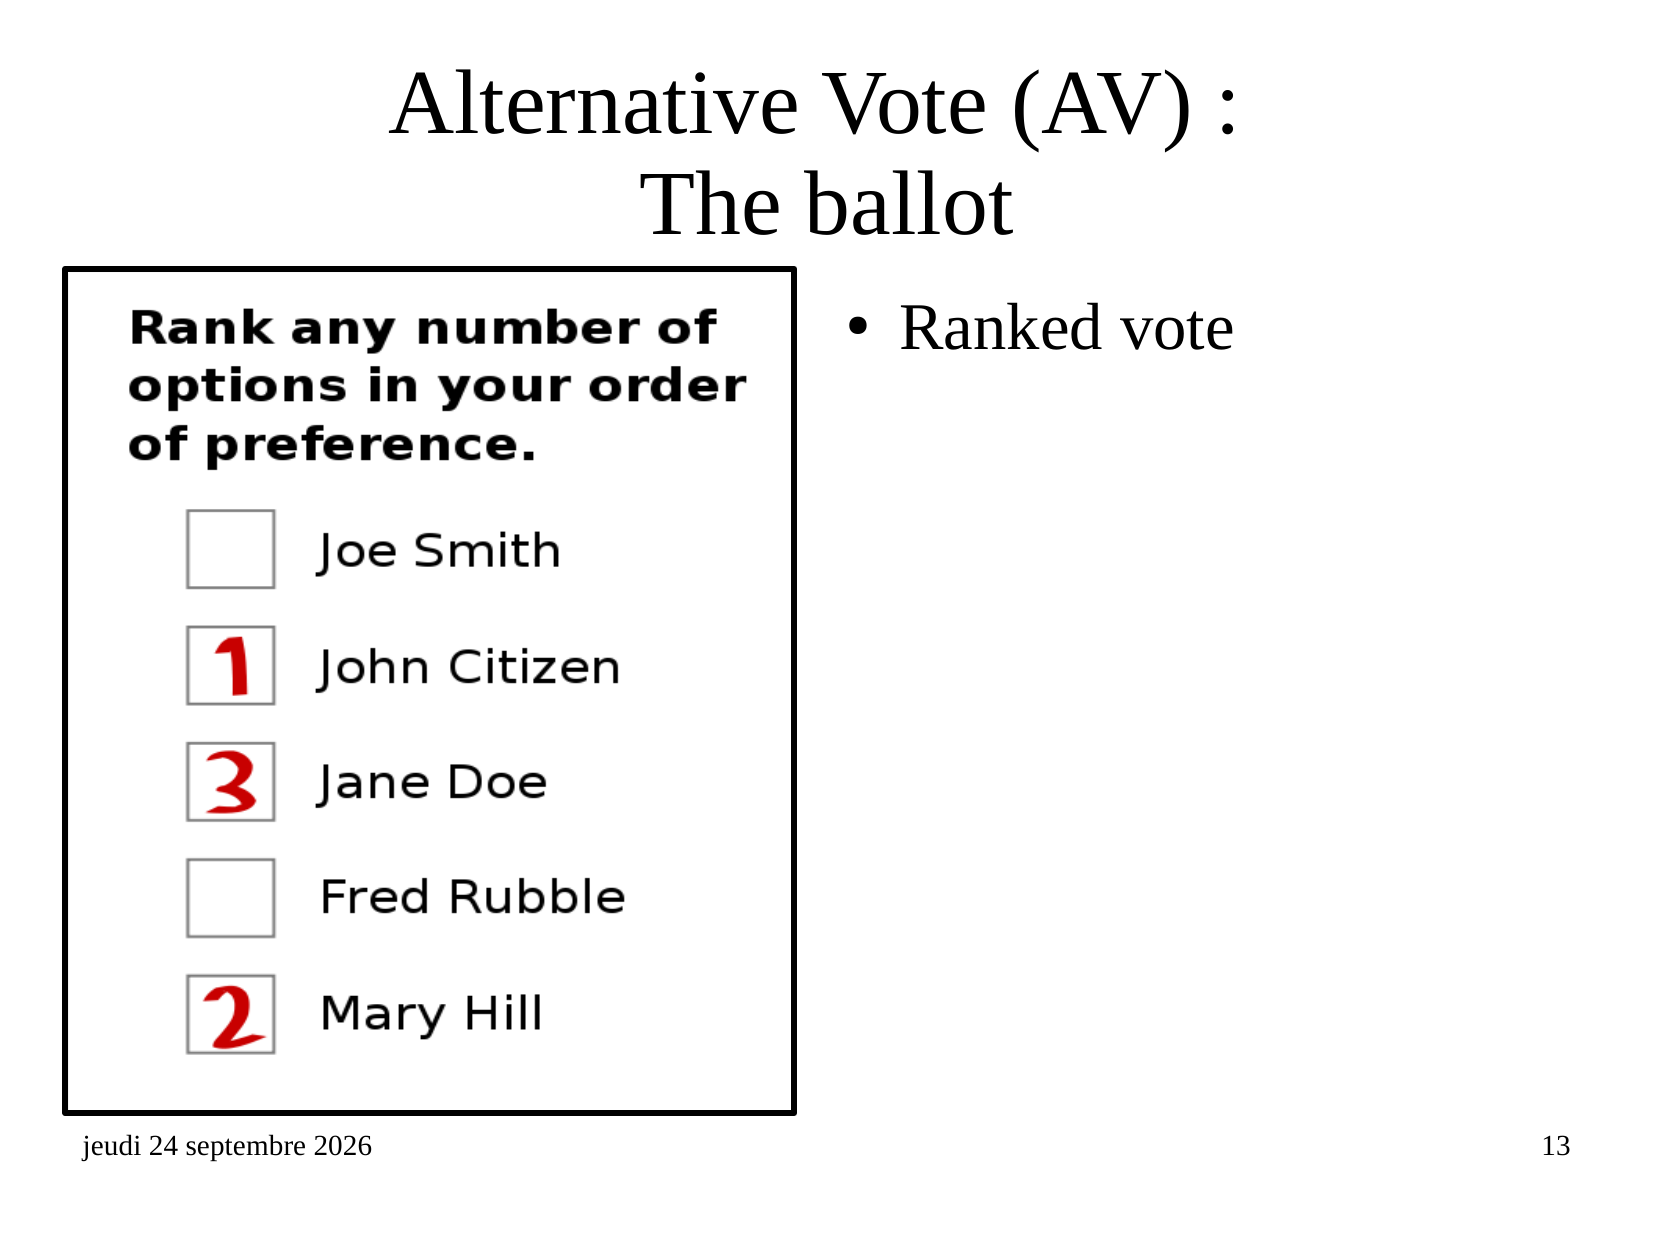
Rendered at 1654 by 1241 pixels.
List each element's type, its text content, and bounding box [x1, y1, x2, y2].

title Alternative Vote (AV) : The ballot [82, 49, 1571, 257]
list Ranked vote [828, 290, 1539, 1010]
picture [67, 271, 792, 1111]
